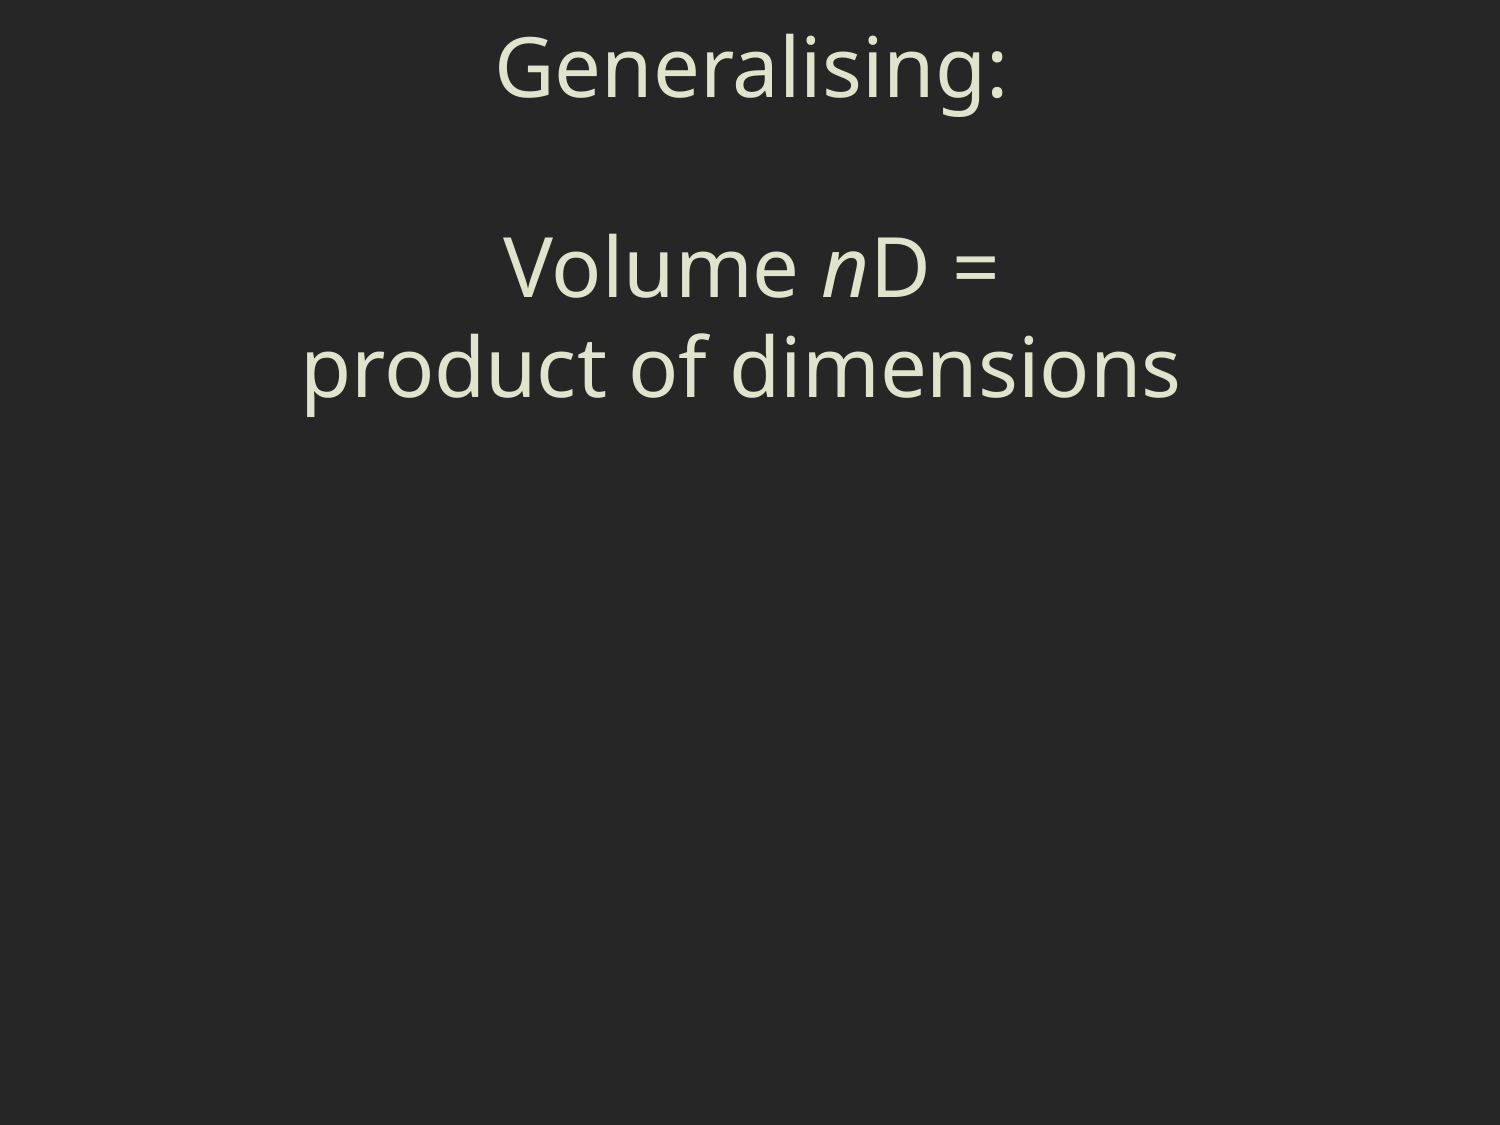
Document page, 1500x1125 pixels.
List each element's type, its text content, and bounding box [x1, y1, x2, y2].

text_box Generalising: Volume nD = product of dimensions [285, 6, 1219, 422]
